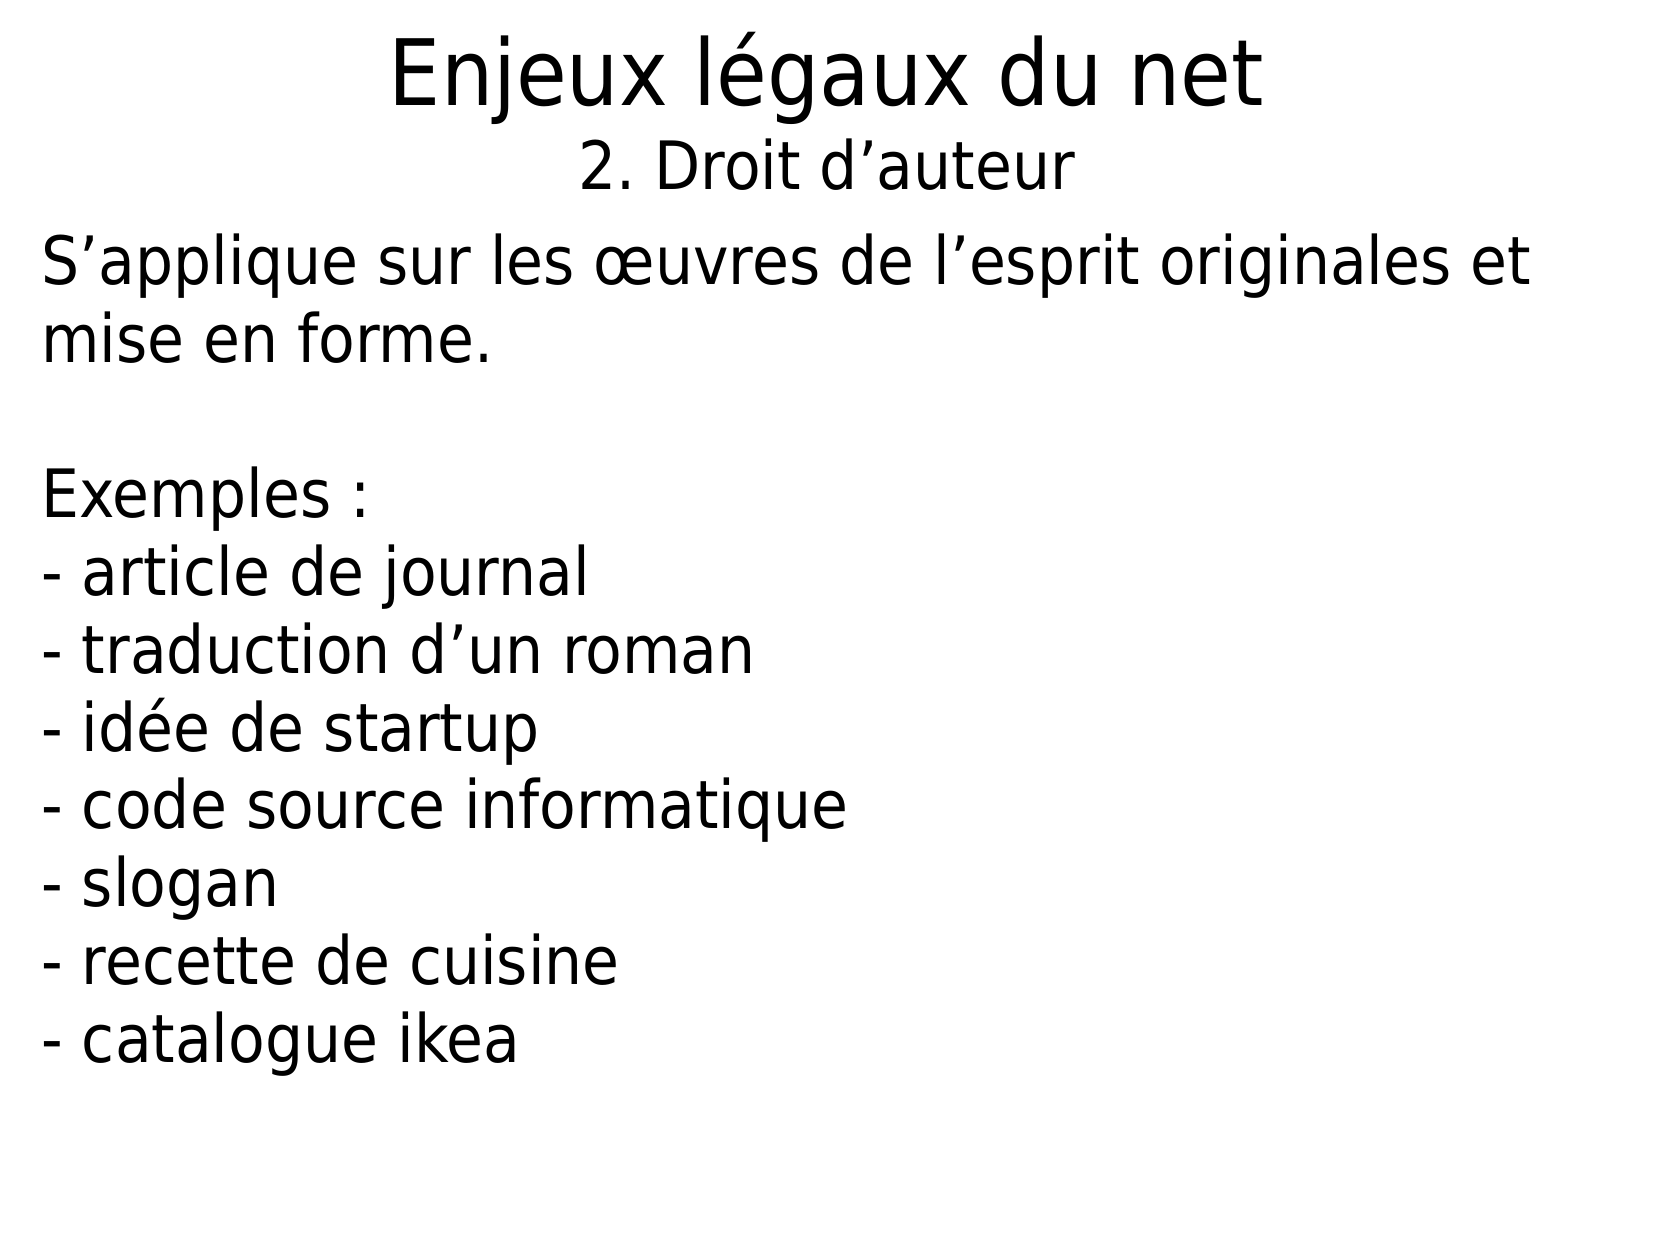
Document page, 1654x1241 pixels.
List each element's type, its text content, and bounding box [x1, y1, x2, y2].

title S’applique sur les œuvres de l’esprit originales et mise en forme. Exemples : - article de journal - traduction d’un roman - idée de startup - code source informatique - slogan - recette de cuisine - catalogue ikea [41, 222, 1613, 1183]
title Enjeux légaux du net 2. Droit d’auteur [41, 12, 1613, 214]
